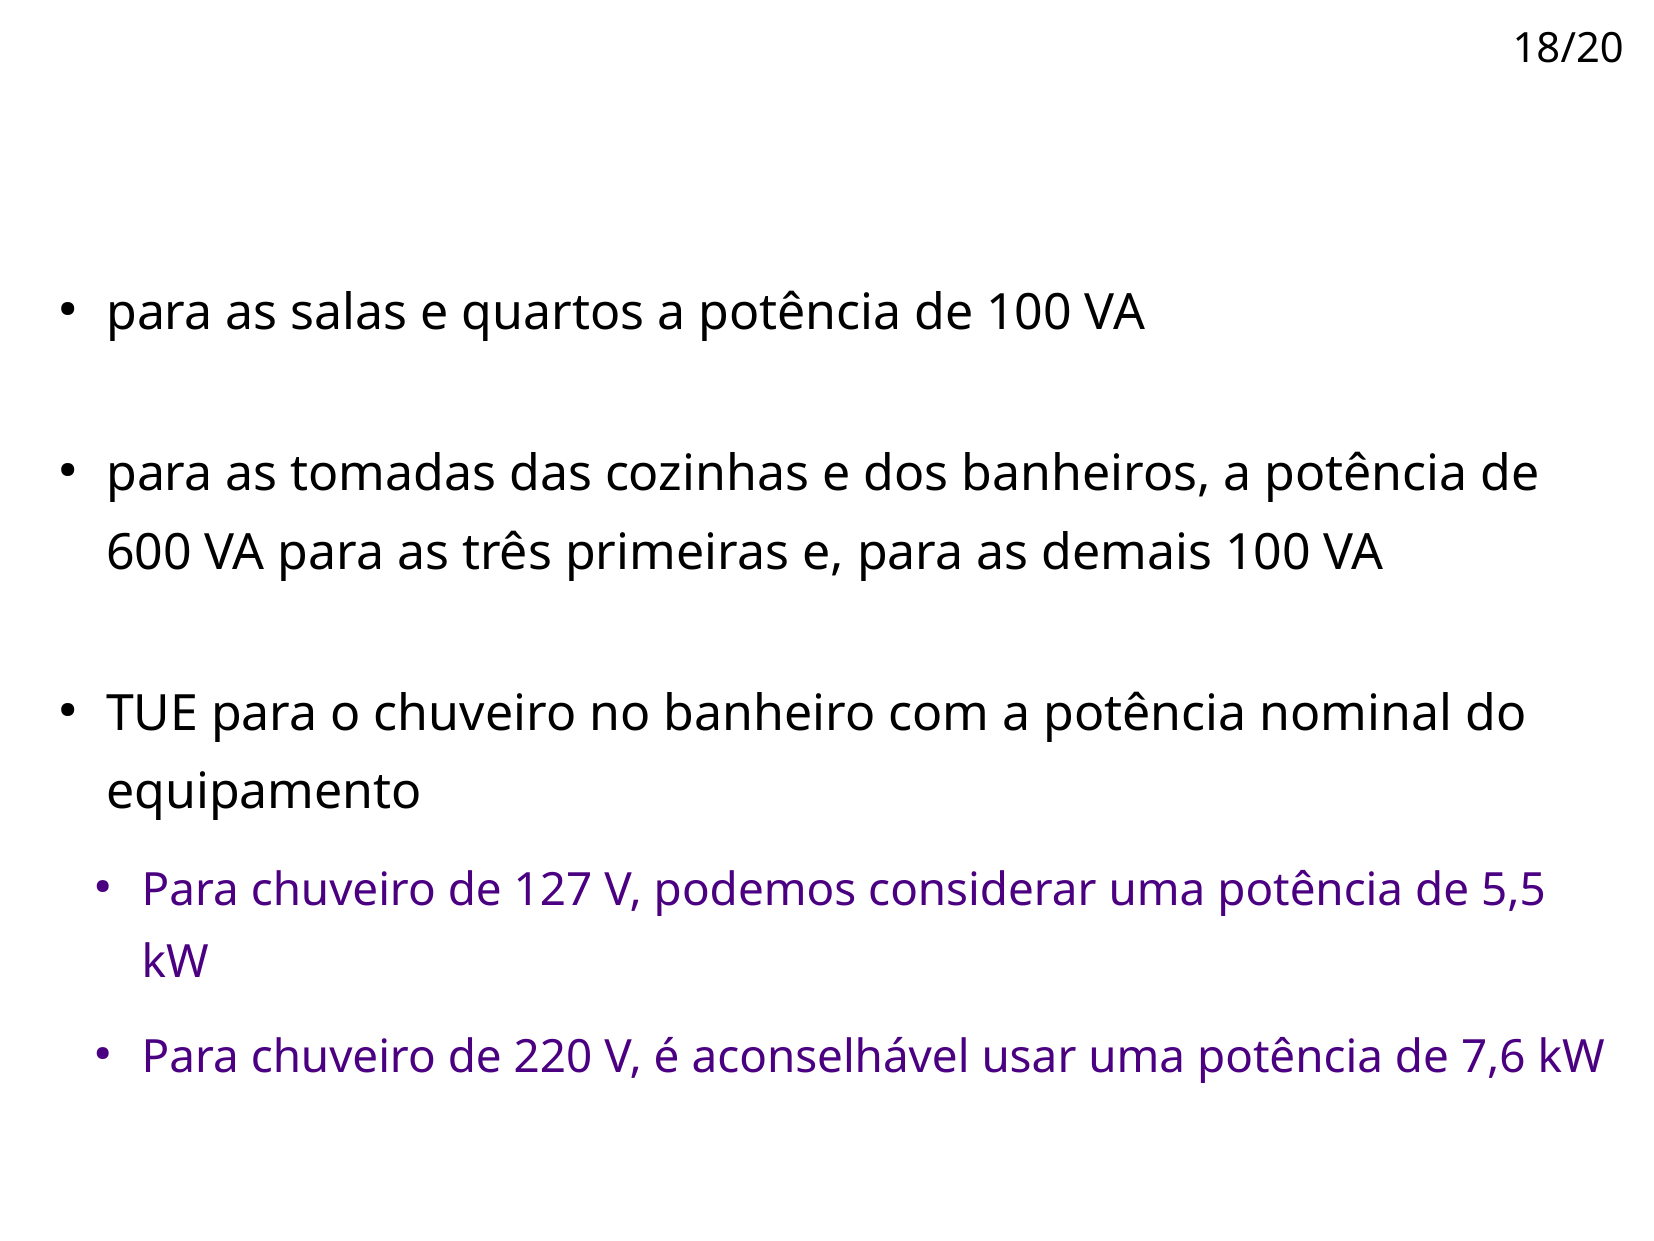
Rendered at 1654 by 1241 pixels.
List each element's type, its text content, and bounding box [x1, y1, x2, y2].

list para as salas e quartos a potência de 100 VA para as tomadas das cozinhas e dos banheiros, a potência de 600 VA para as três primeiras e, para as demais 100 VA TUE para o chuveiro no banheiro com a potência nominal do equipamento Para chuveiro de 127 V, podemos considerar uma potência de 5,5 kW Para chuveiro de 220 V, é aconselhável usar uma potência de 7,6 kW [59, 265, 1625, 1211]
